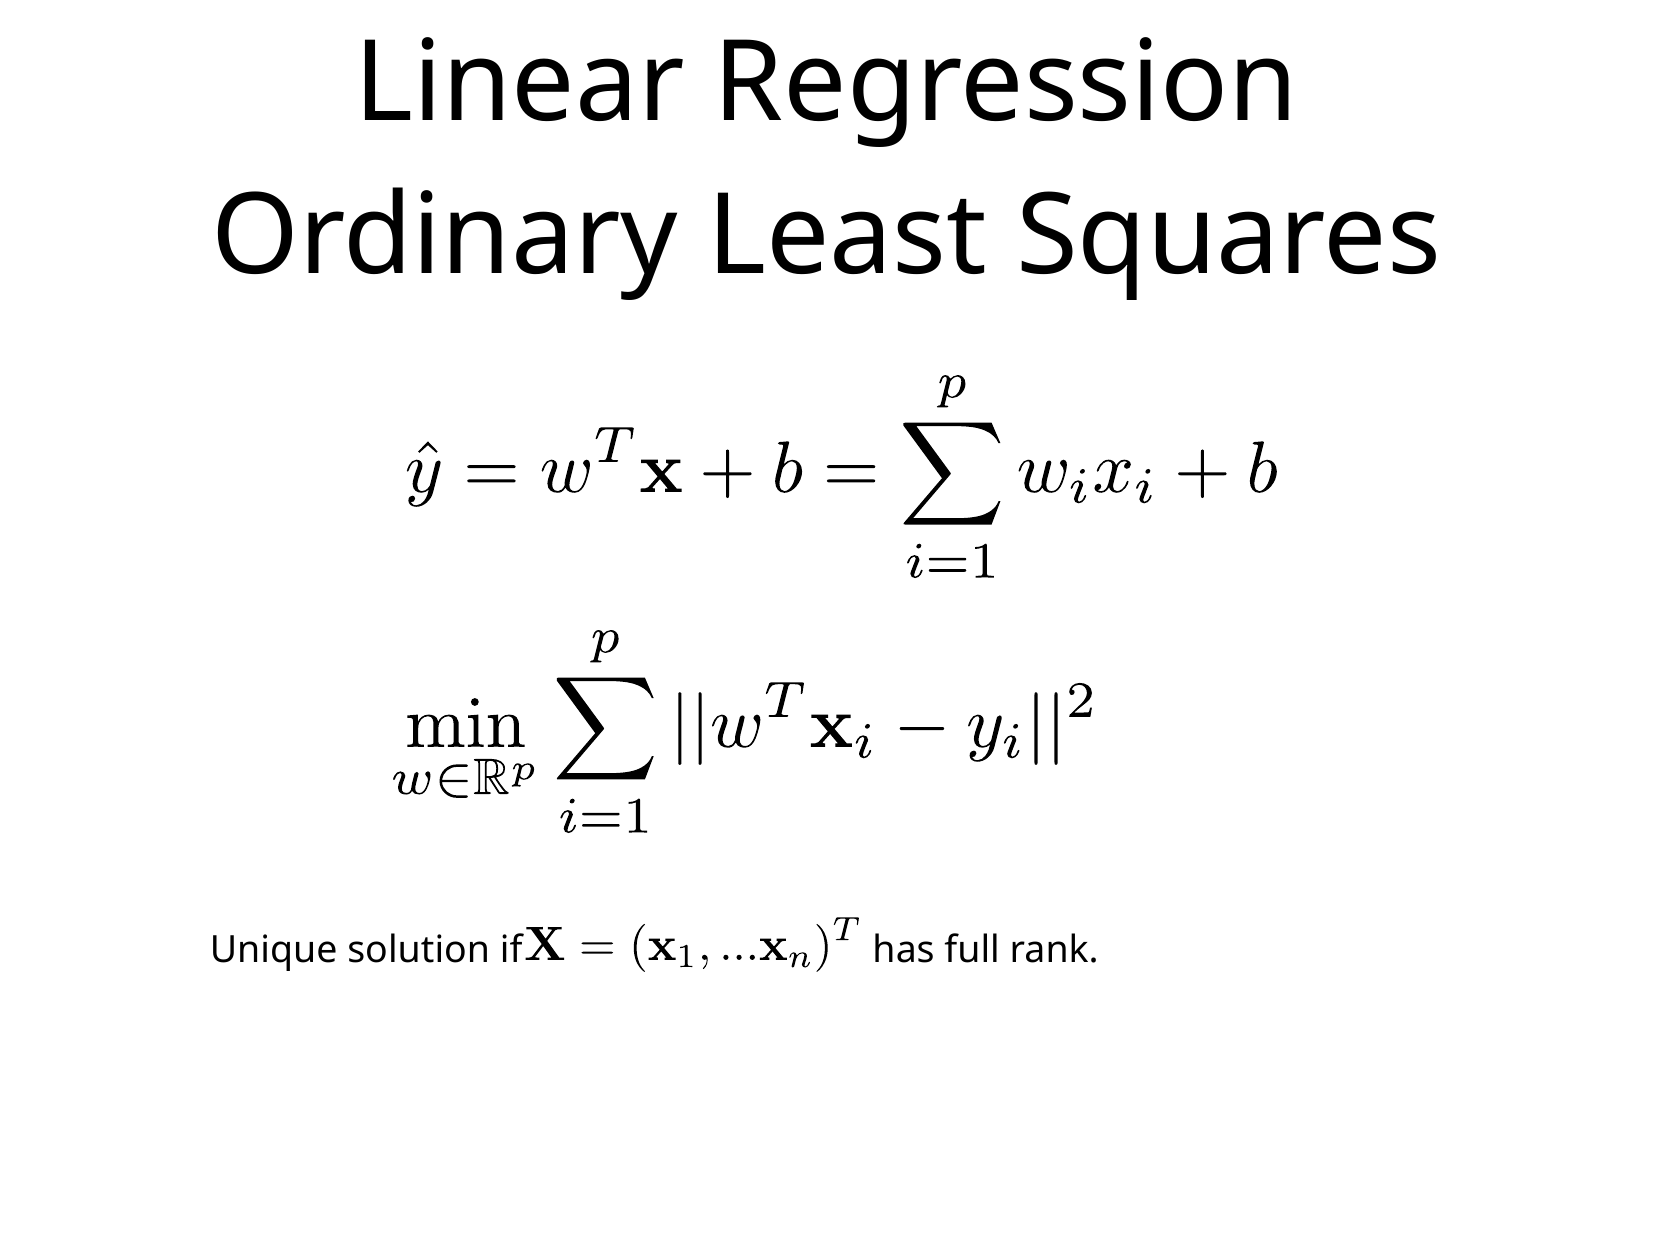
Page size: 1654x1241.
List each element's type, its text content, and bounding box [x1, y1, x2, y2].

text_box Unique solution if has full rank. [195, 915, 1396, 968]
text_box [523, 917, 861, 972]
text_box [390, 630, 1096, 834]
text_box [404, 375, 1278, 579]
title Linear Regression Ordinary Least Squares [82, 40, 1571, 266]
